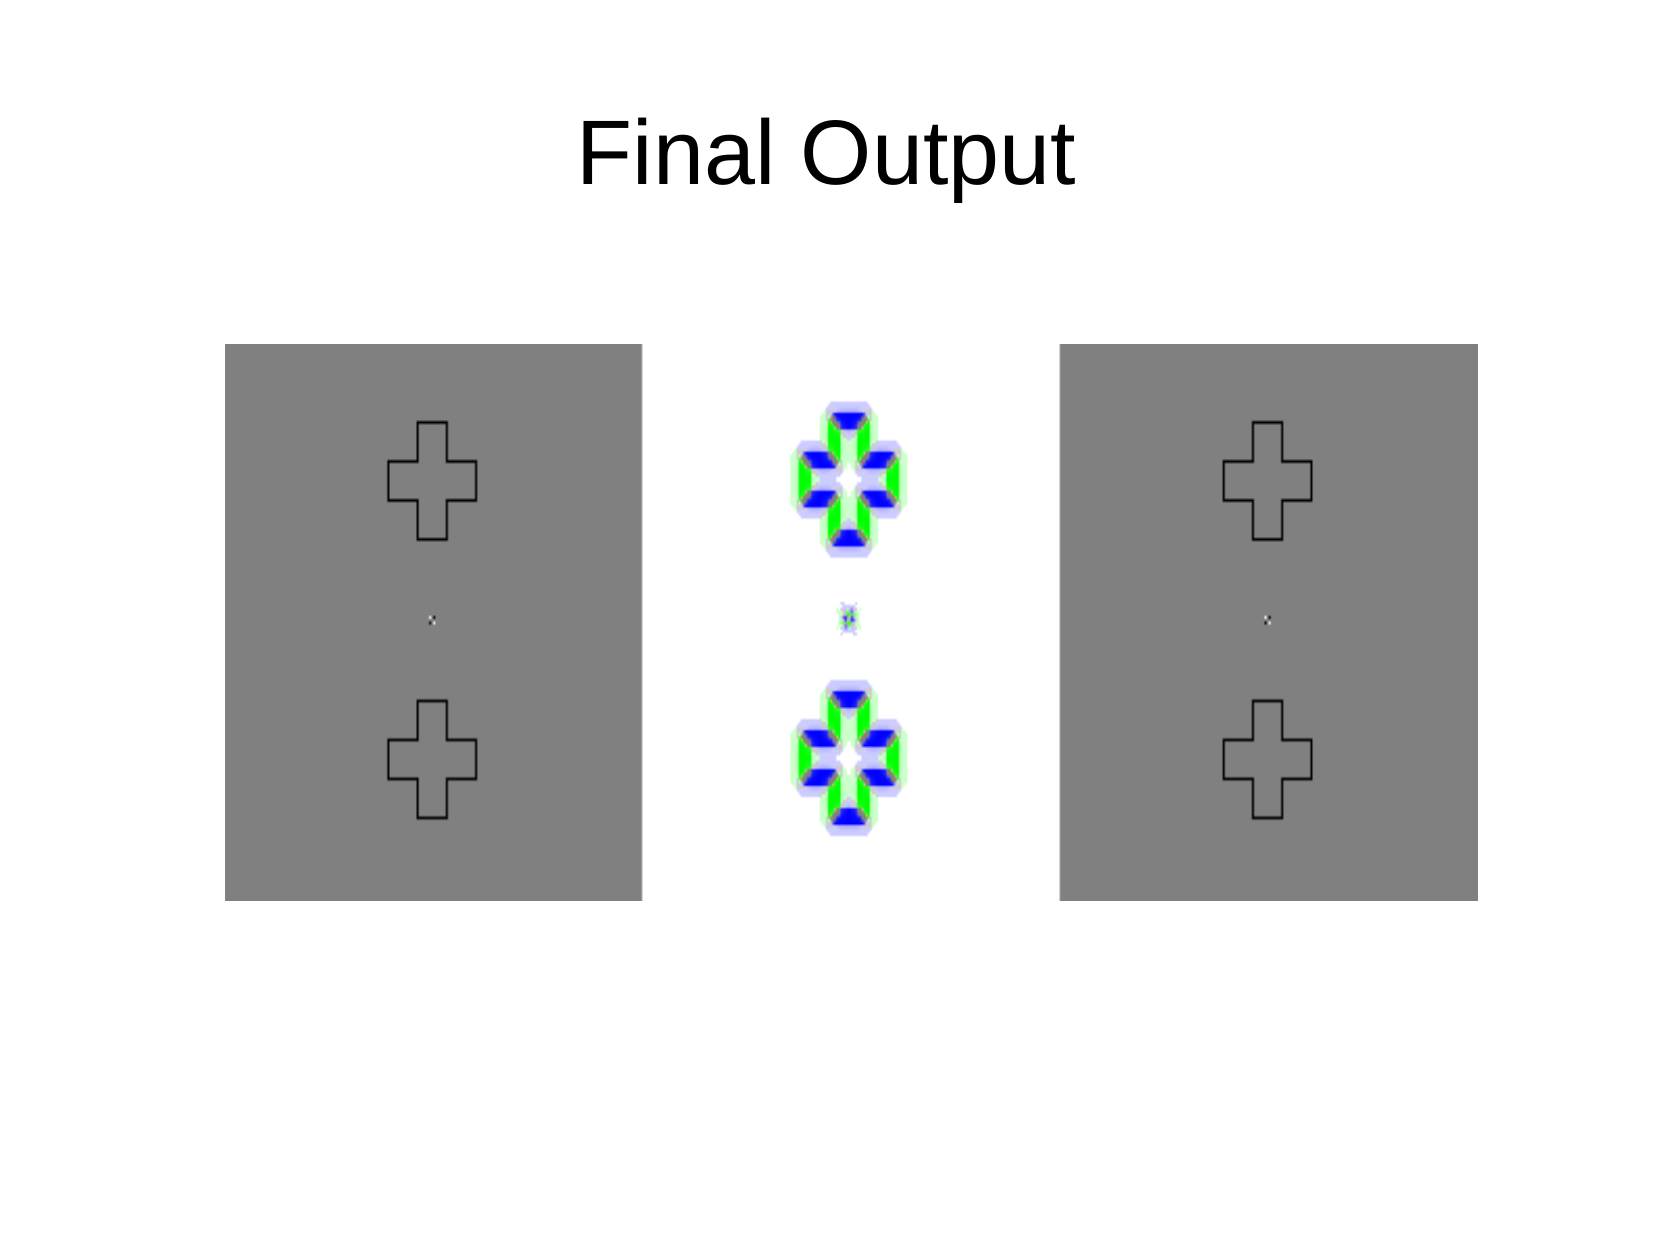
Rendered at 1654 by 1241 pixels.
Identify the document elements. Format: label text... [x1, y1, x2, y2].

picture [225, 344, 1478, 901]
title Final Output [82, 49, 1571, 257]
